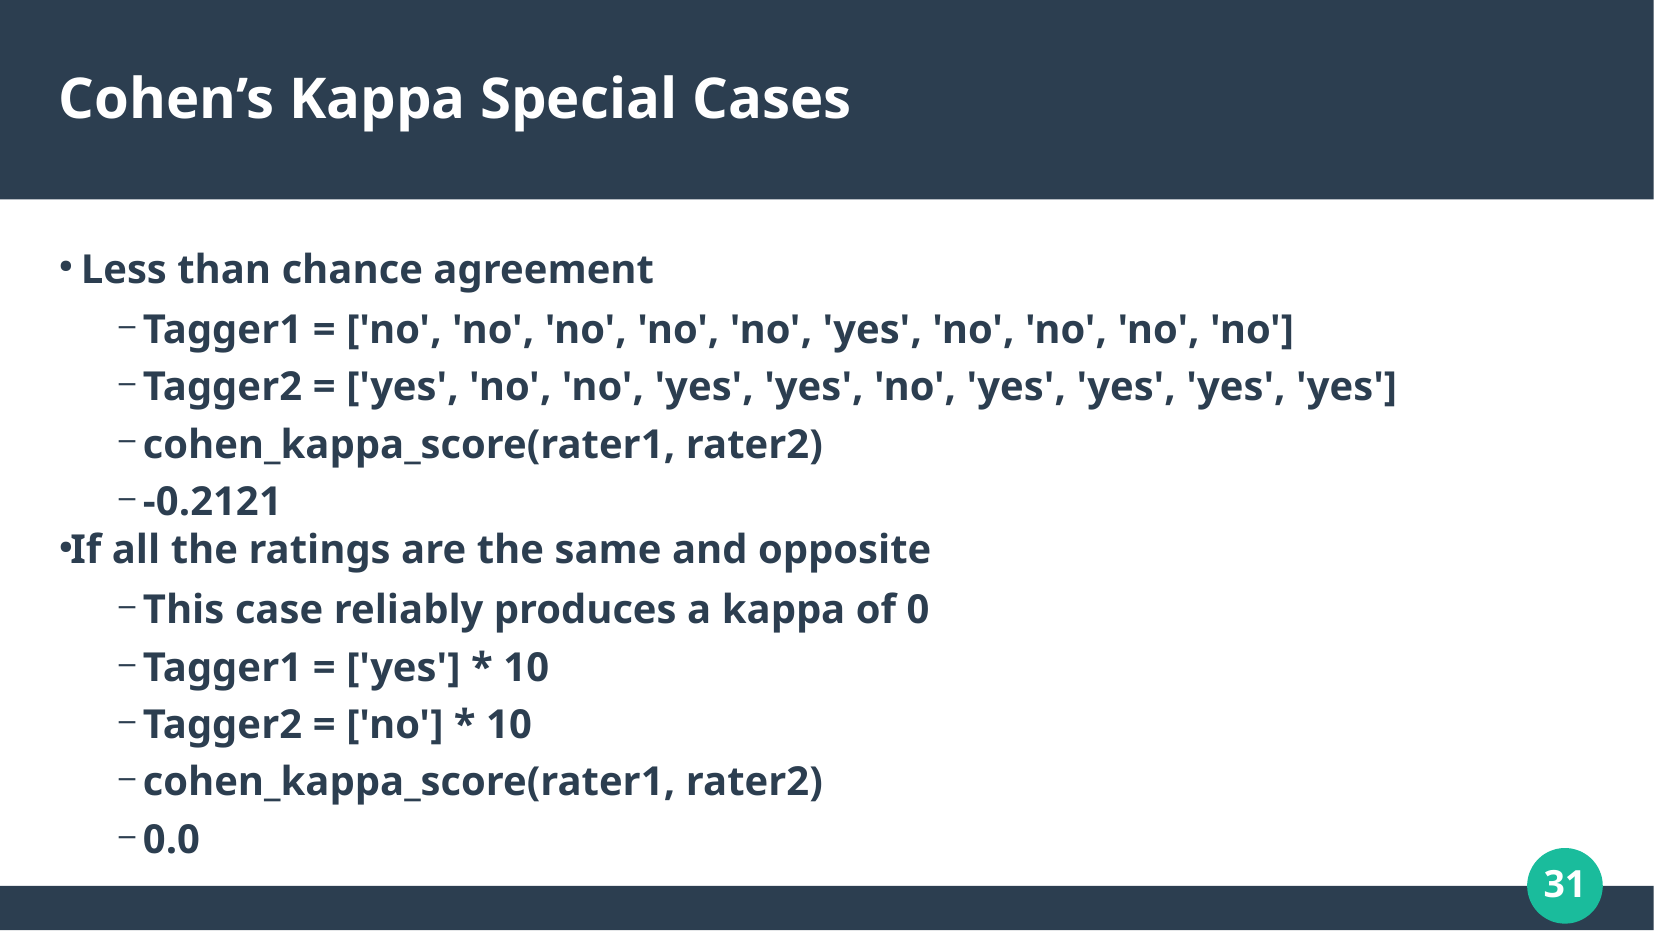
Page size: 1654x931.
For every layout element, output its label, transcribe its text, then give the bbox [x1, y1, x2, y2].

title Cohen’s Kappa Special Cases [59, 37, 1595, 155]
list Less than chance agreement Tagger1 = ['no', 'no', 'no', 'no', 'no', 'yes', 'no', 'no', 'no', 'no'] Tagger2 = ['yes', 'no', 'no', 'yes', 'yes', 'no', 'yes', 'yes', 'yes', 'yes'] cohen_kappa_score(rater1, rater2) -0.2121 If all the ratings are the same and opposite This case reliably produces a kappa of 0 Tagger1 = ['yes'] * 10 Tagger2 = ['no'] * 10 cohen_kappa_score(rater1, rater2) 0.0 [59, 243, 1595, 864]
